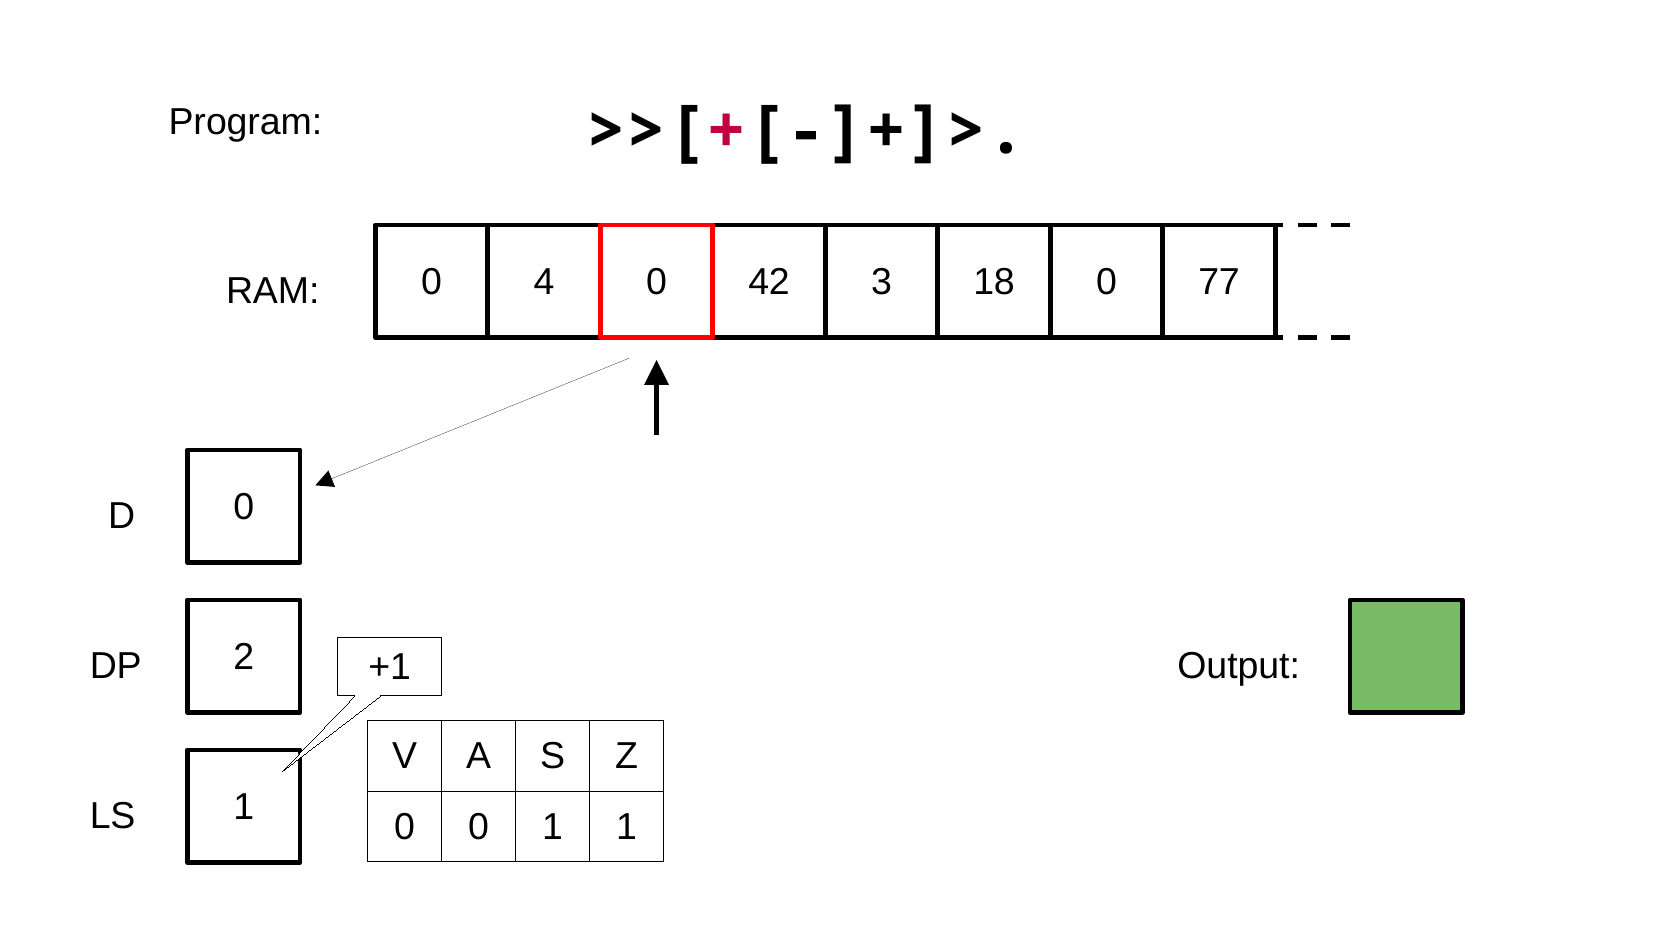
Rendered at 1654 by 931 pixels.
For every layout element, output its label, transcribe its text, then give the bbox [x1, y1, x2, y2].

table_cell 1 [590, 792, 663, 861]
text_box 0 [600, 224, 713, 338]
table_cell 0 [442, 792, 515, 861]
table_header A [442, 721, 515, 791]
text_box >>[+[-]+]>. [337, 75, 1276, 168]
text_box 0 [1050, 224, 1162, 338]
table_header V [368, 721, 441, 791]
text_box +1 [282, 637, 442, 772]
text_box 1 [187, 749, 300, 863]
text_box 3 [825, 224, 937, 338]
text_box Program: [153, 93, 337, 151]
table_header S [516, 721, 589, 791]
text_box Output: [1162, 637, 1336, 737]
text_box LS [75, 787, 151, 845]
text_box 2 [187, 599, 300, 713]
text_box RAM: [211, 262, 362, 362]
text_box 0 [375, 224, 487, 338]
text_box DP [75, 637, 157, 695]
text_box [1349, 599, 1463, 713]
text_box D [93, 487, 151, 545]
text_box 18 [937, 224, 1050, 338]
table_cell 0 [368, 792, 441, 861]
table_header Z [590, 721, 663, 791]
text_box 0 [187, 449, 300, 563]
text_box 42 [713, 224, 825, 338]
text_box 77 [1162, 224, 1276, 338]
table_cell 1 [516, 792, 589, 861]
text_box 4 [487, 224, 600, 338]
